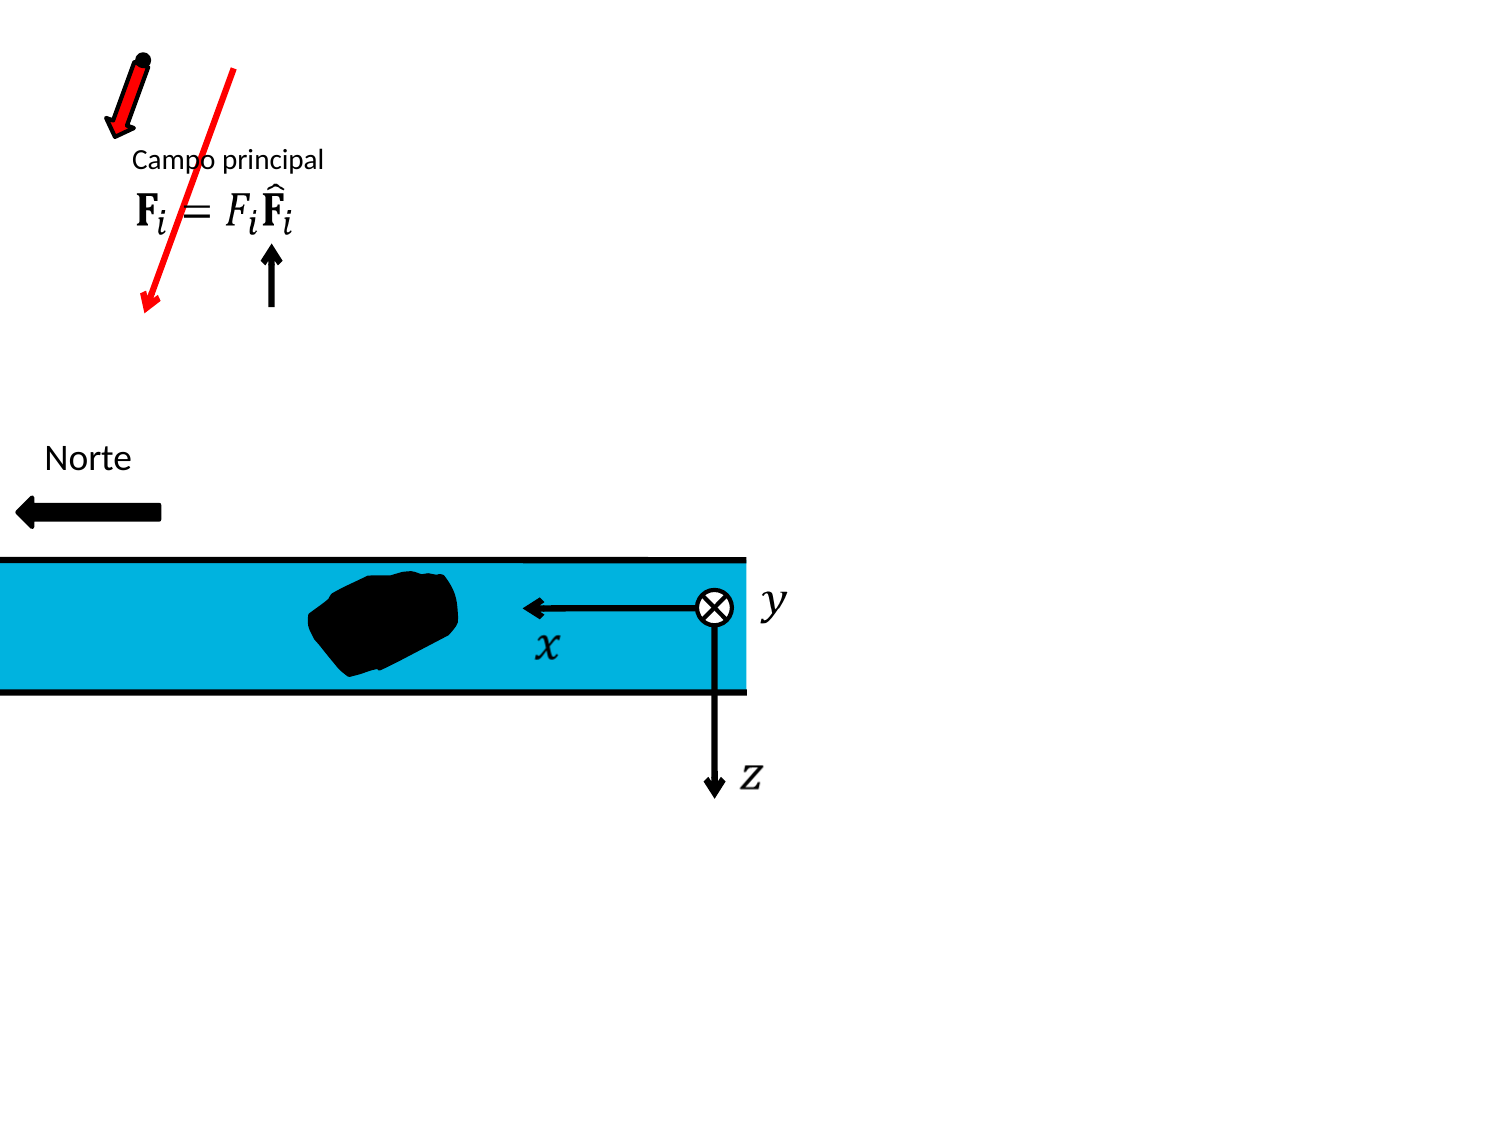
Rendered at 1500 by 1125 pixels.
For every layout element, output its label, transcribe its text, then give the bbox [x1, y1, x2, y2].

text_box [106, 54, 150, 133]
text_box [112, 167, 351, 246]
text_box [17, 497, 160, 528]
text_box [0, 562, 810, 689]
text_box Campo principal [108, 133, 349, 184]
text_box Norte [17, 425, 160, 485]
text_box [718, 734, 786, 811]
